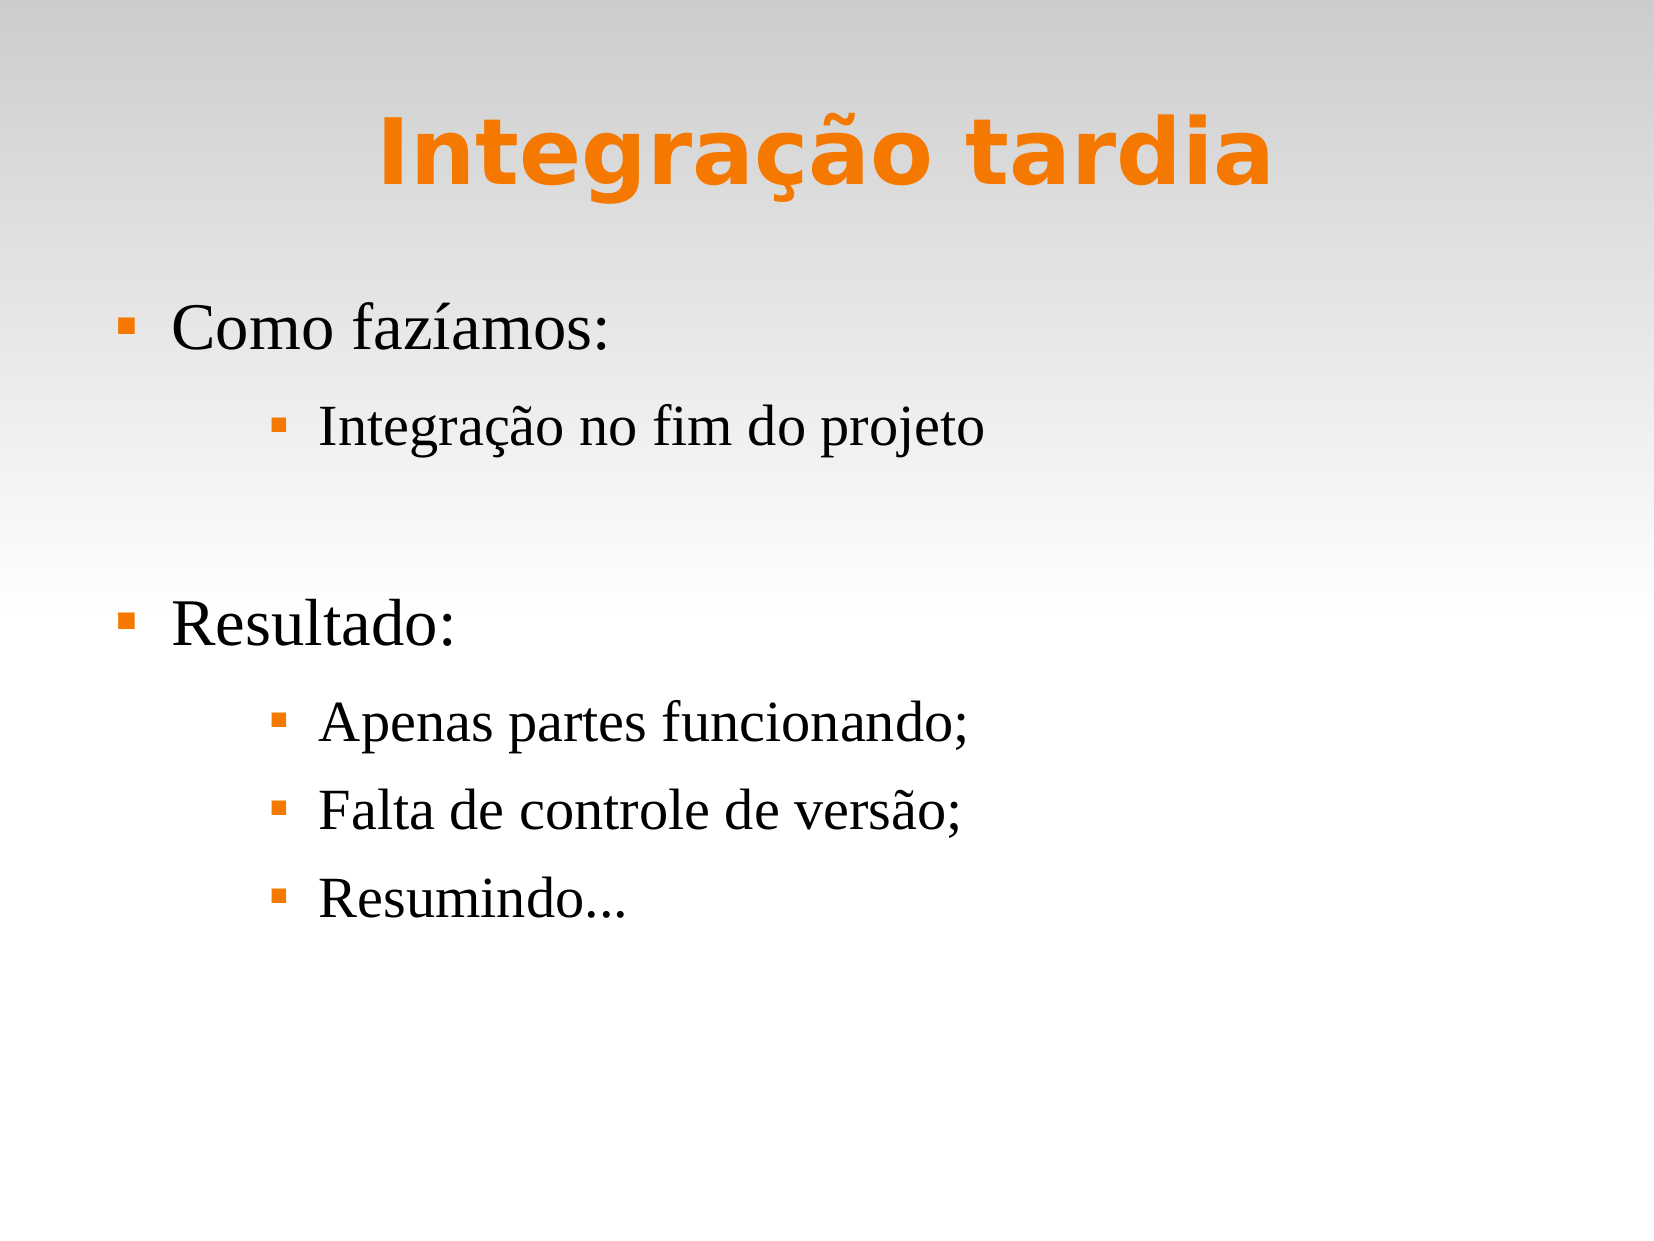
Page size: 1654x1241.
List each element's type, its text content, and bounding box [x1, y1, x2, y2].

list Como fazíamos: Integração no fim do projeto Resultado: Apenas partes funcionando; Falta de controle de versão; Resumindo... [82, 290, 1571, 1094]
title Integração tardia [82, 56, 1571, 250]
